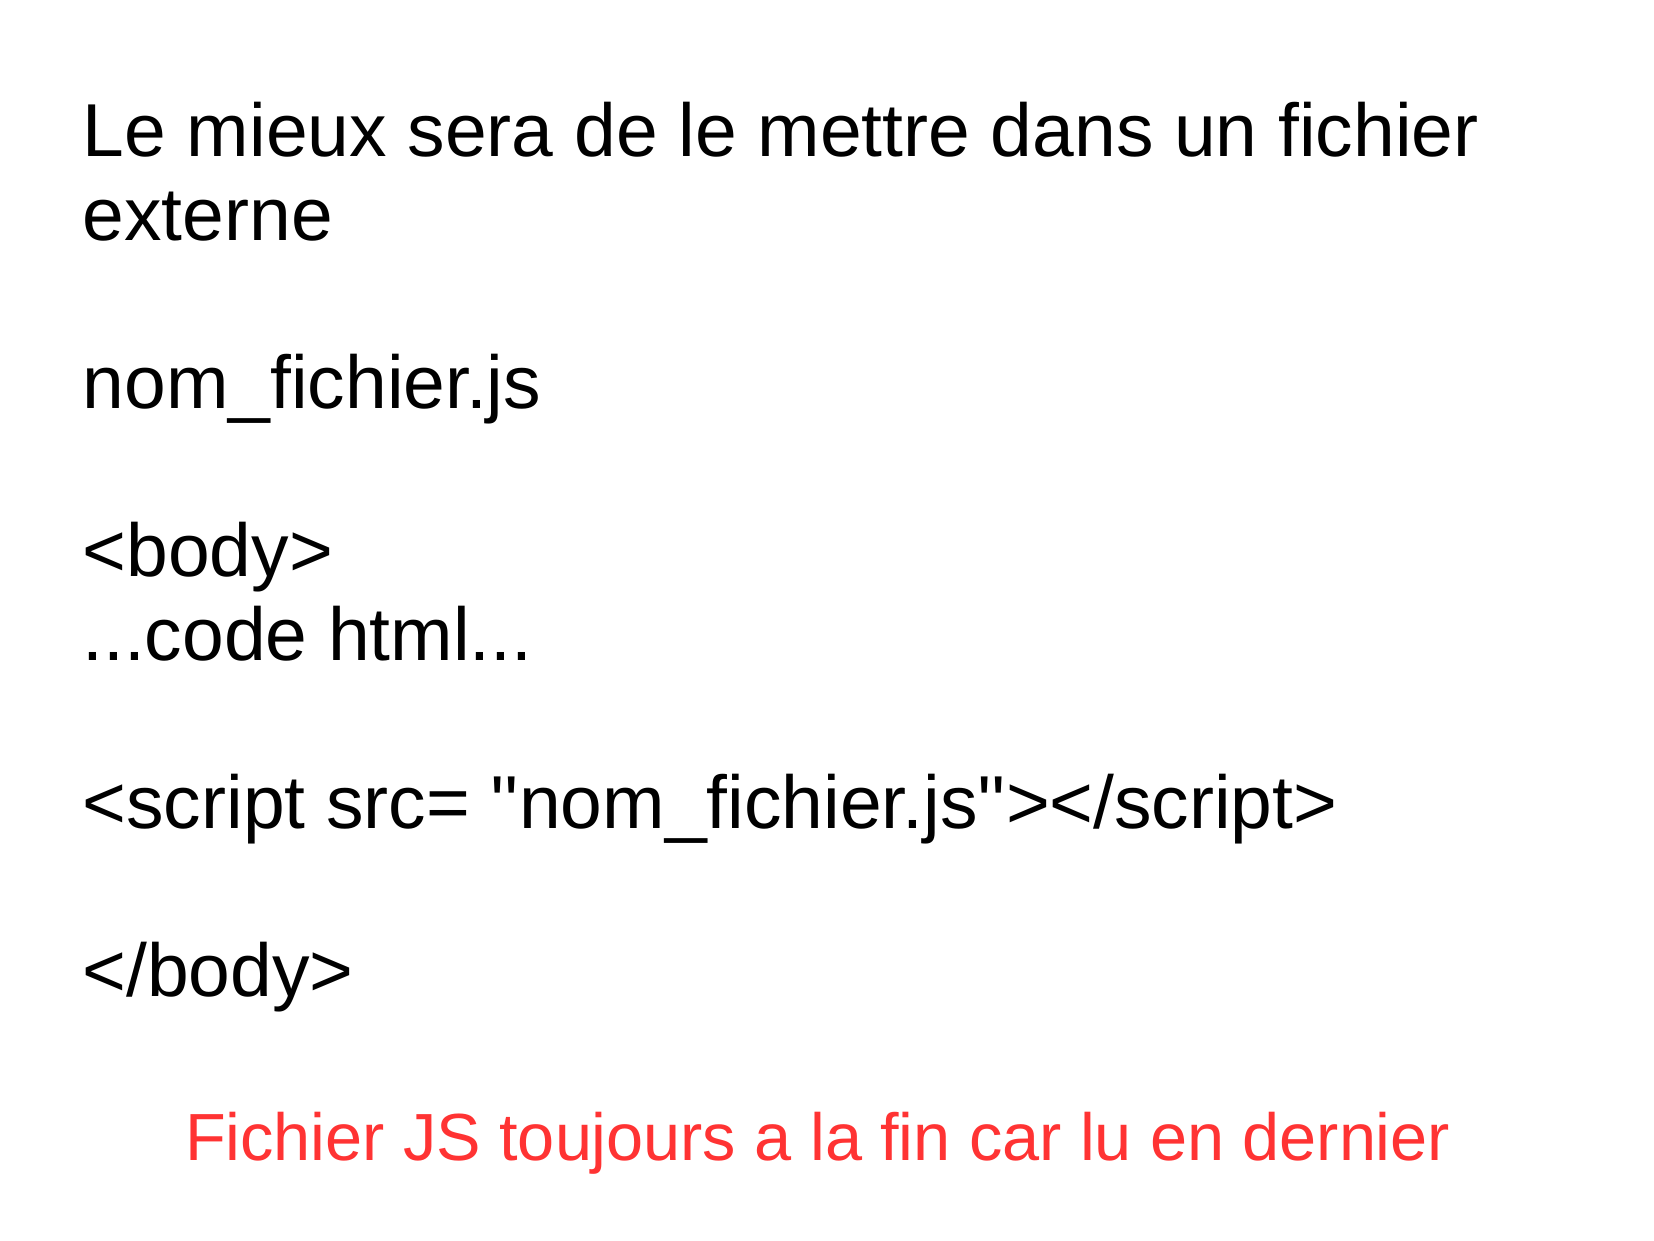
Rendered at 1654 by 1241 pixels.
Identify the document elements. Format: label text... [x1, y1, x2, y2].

text_box Fichier JS toujours a la fin car lu en dernier [170, 1092, 1467, 1182]
title Le mieux sera de le mettre dans un fichier externe nom_fichier.js <body> ...code html... <script src= ''nom_fichier.js''></script> </body> [82, 49, 1571, 1052]
